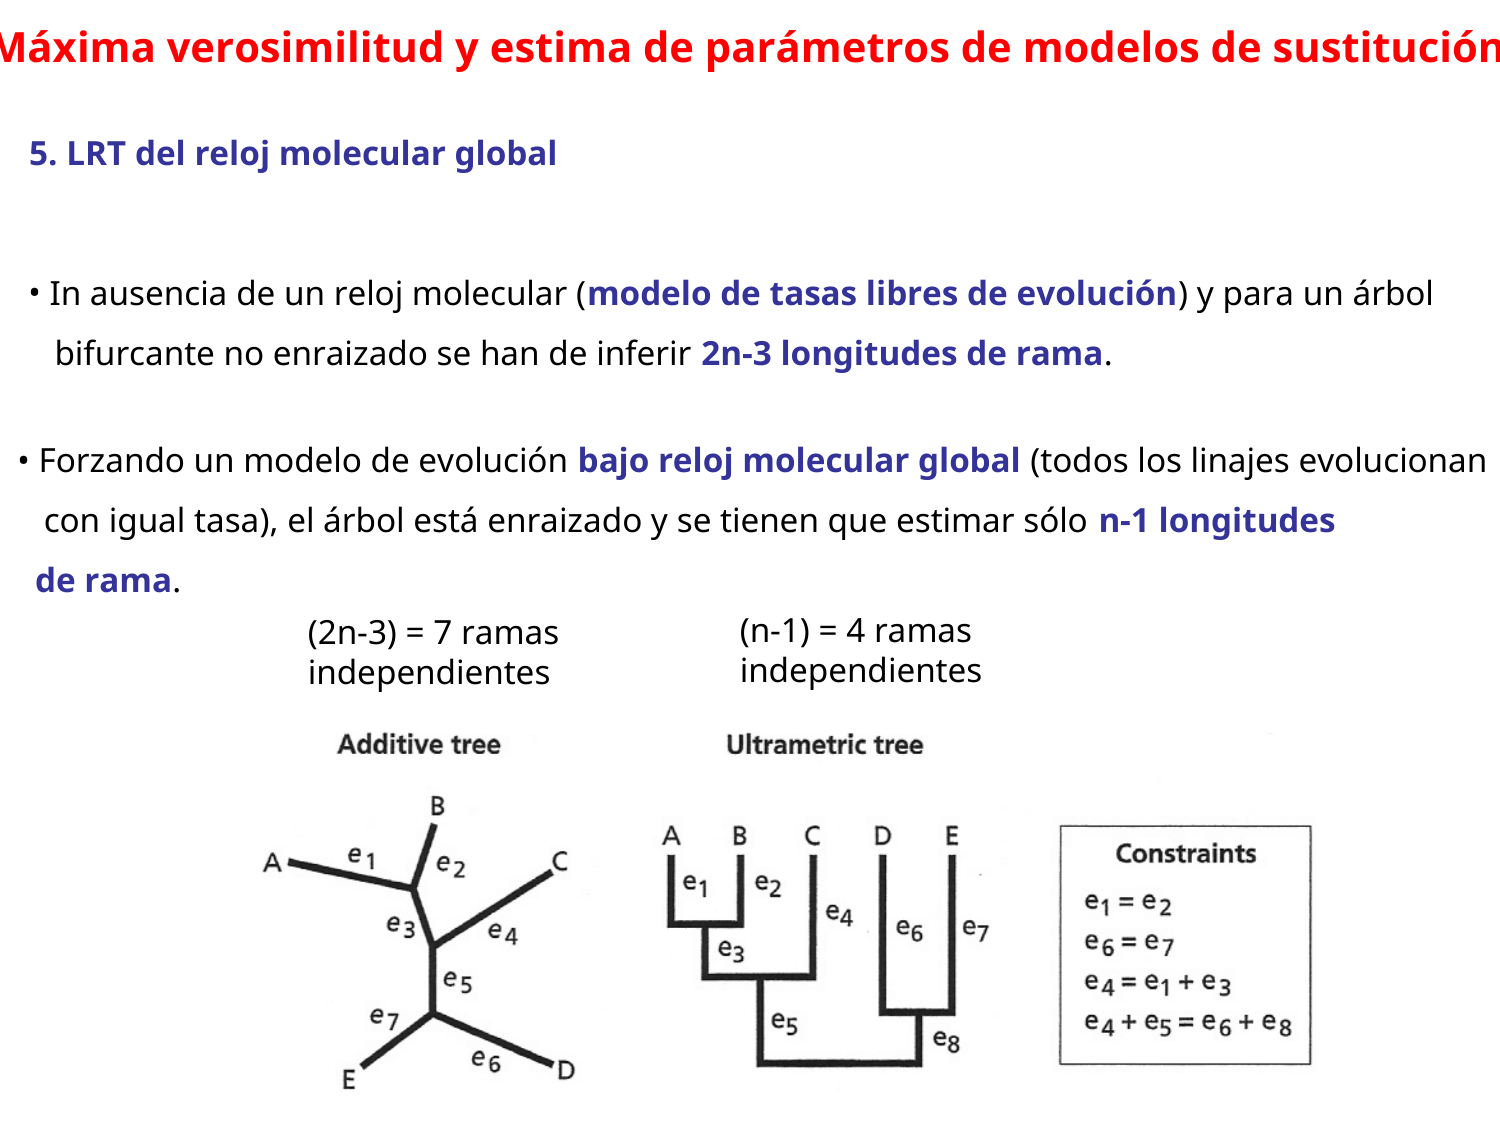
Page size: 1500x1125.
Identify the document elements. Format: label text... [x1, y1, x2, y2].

picture [260, 731, 1316, 1093]
text_box (n-1) = 4 ramas independientes [724, 602, 998, 698]
text_box (2n-3) = 7 ramas independientes [293, 603, 575, 740]
text_box In ausencia de un reloj molecular (modelo de tasas libres de evolución) y para un árbol bifurcante no enraizado se han de inferir 2n-3 longitudes de rama. [13, 244, 1459, 380]
text_box Máxima verosimilitud y estima de parámetros de modelos de sustitución [0, 13, 1500, 79]
text_box Forzando un modelo de evolución bajo reloj molecular global (todos los linajes evolucionan con igual tasa), el árbol está enraizado y se tienen que estimar sólo n-1 longitudes de rama. [2, 411, 1500, 607]
text_box 5. LRT del reloj molecular global [14, 110, 574, 180]
